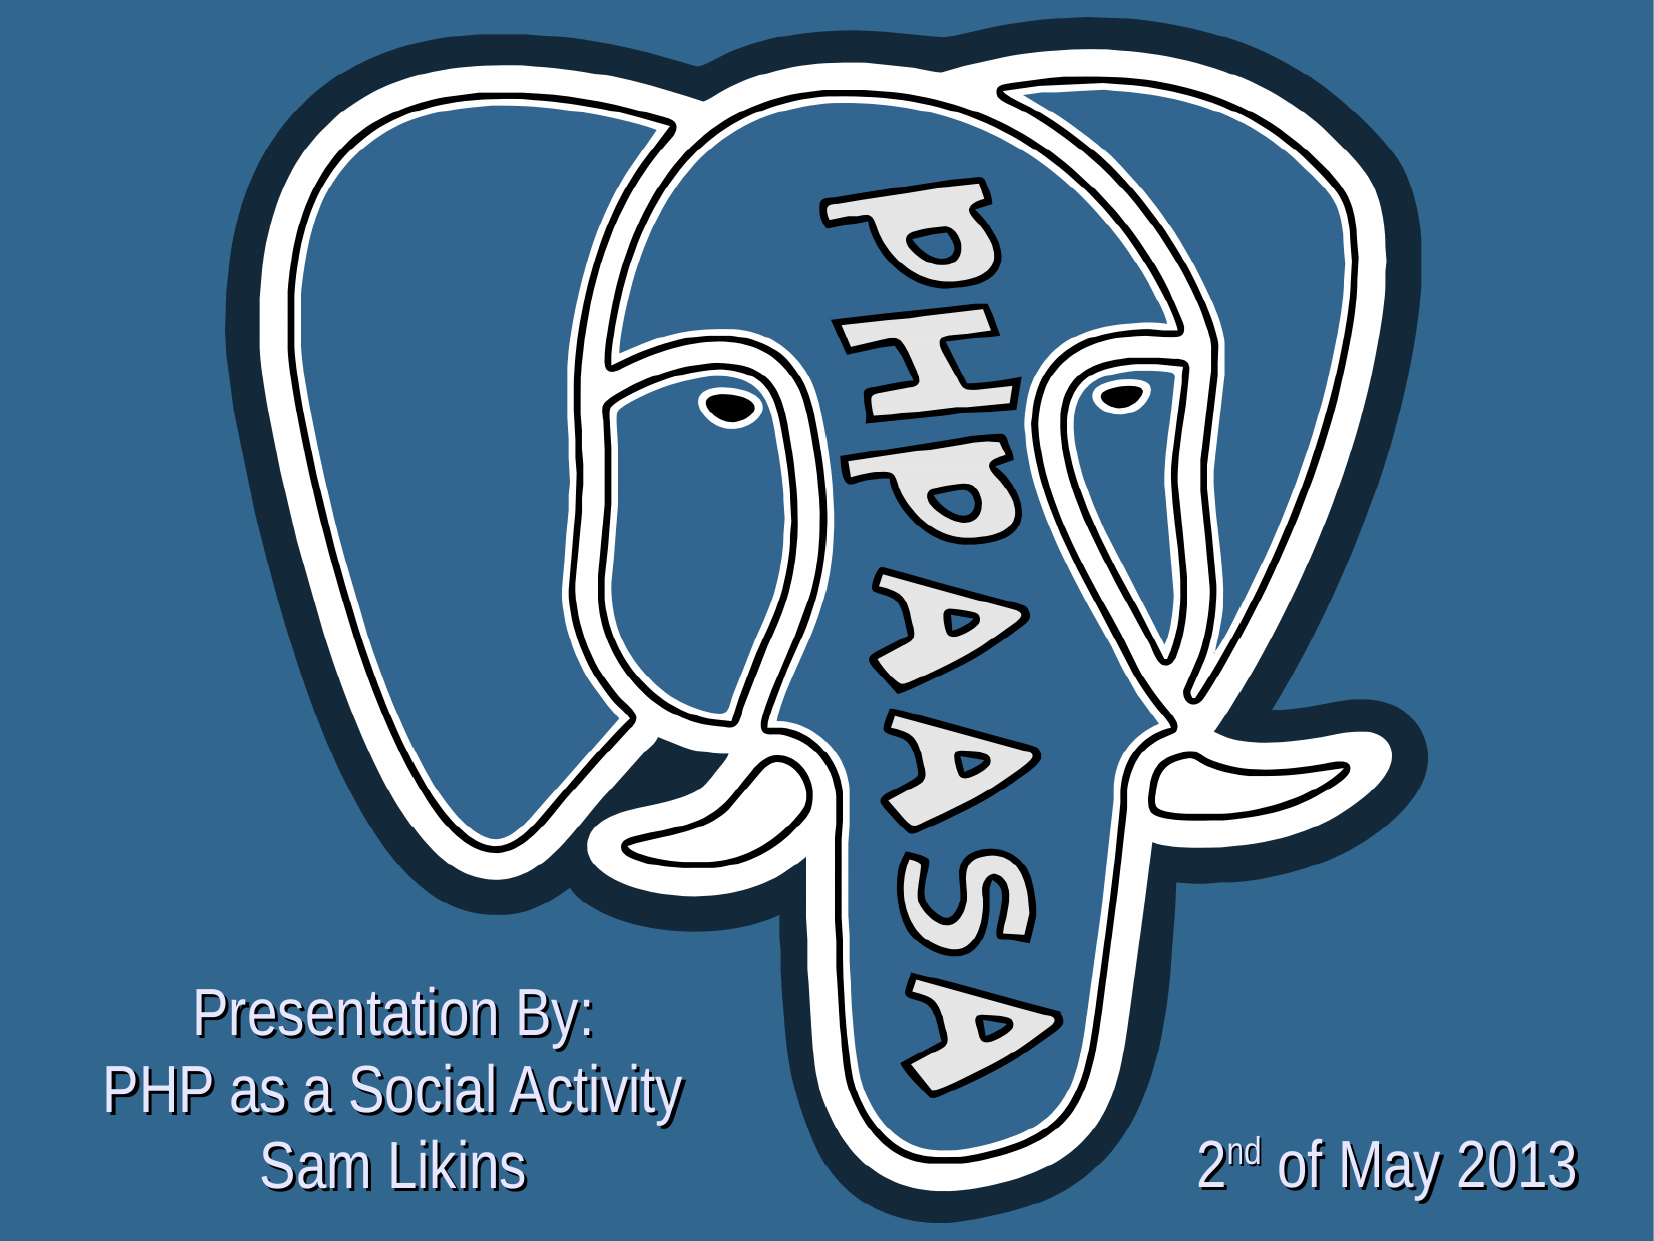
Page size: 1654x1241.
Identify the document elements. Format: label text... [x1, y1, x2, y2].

text_box 2nd of May 2013 [1162, 1124, 1613, 1202]
picture [0, 0, 1654, 1241]
text_box Presentation By: PHP as a Social Activity Sam Likins [37, 974, 751, 1202]
